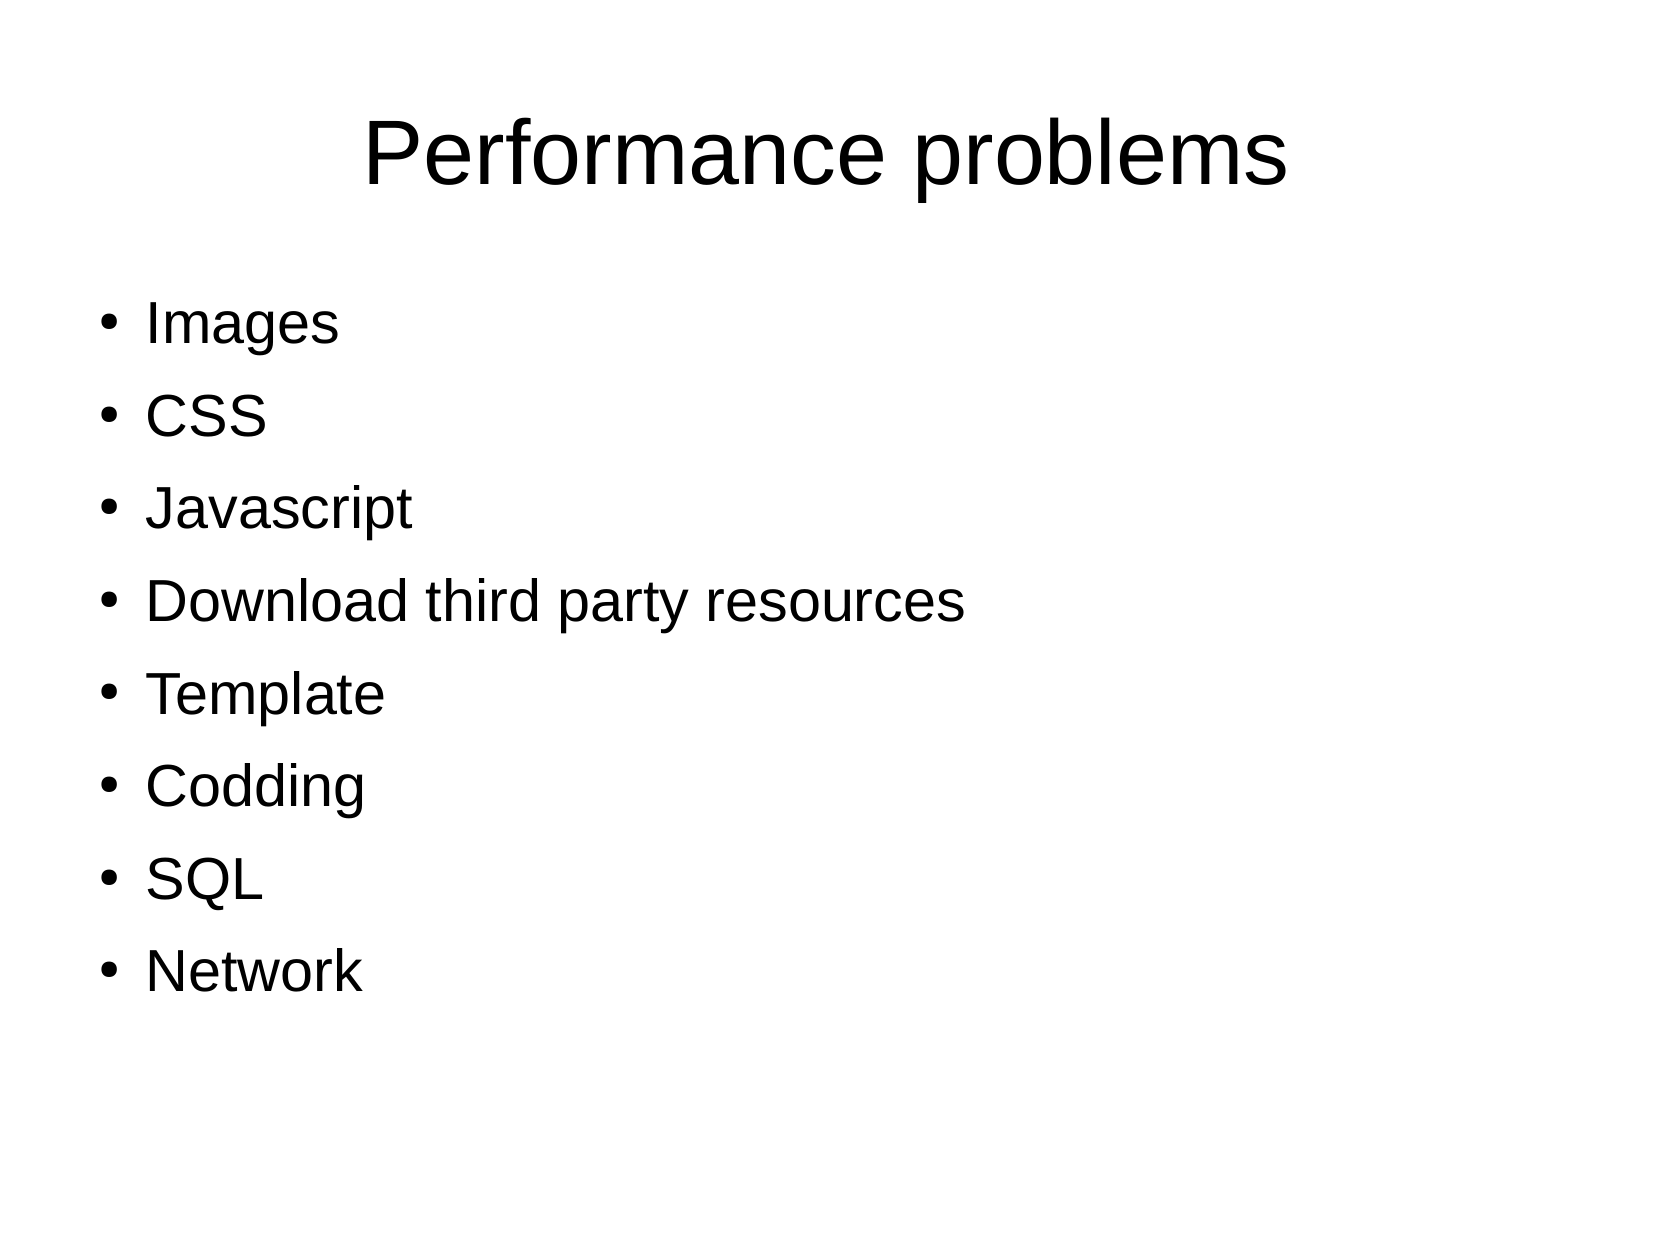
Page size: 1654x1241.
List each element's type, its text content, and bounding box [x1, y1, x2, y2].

title Performance problems [82, 49, 1571, 257]
list Images CSS Javascript Download third party resources Template Codding SQL Network [82, 290, 1571, 1010]
